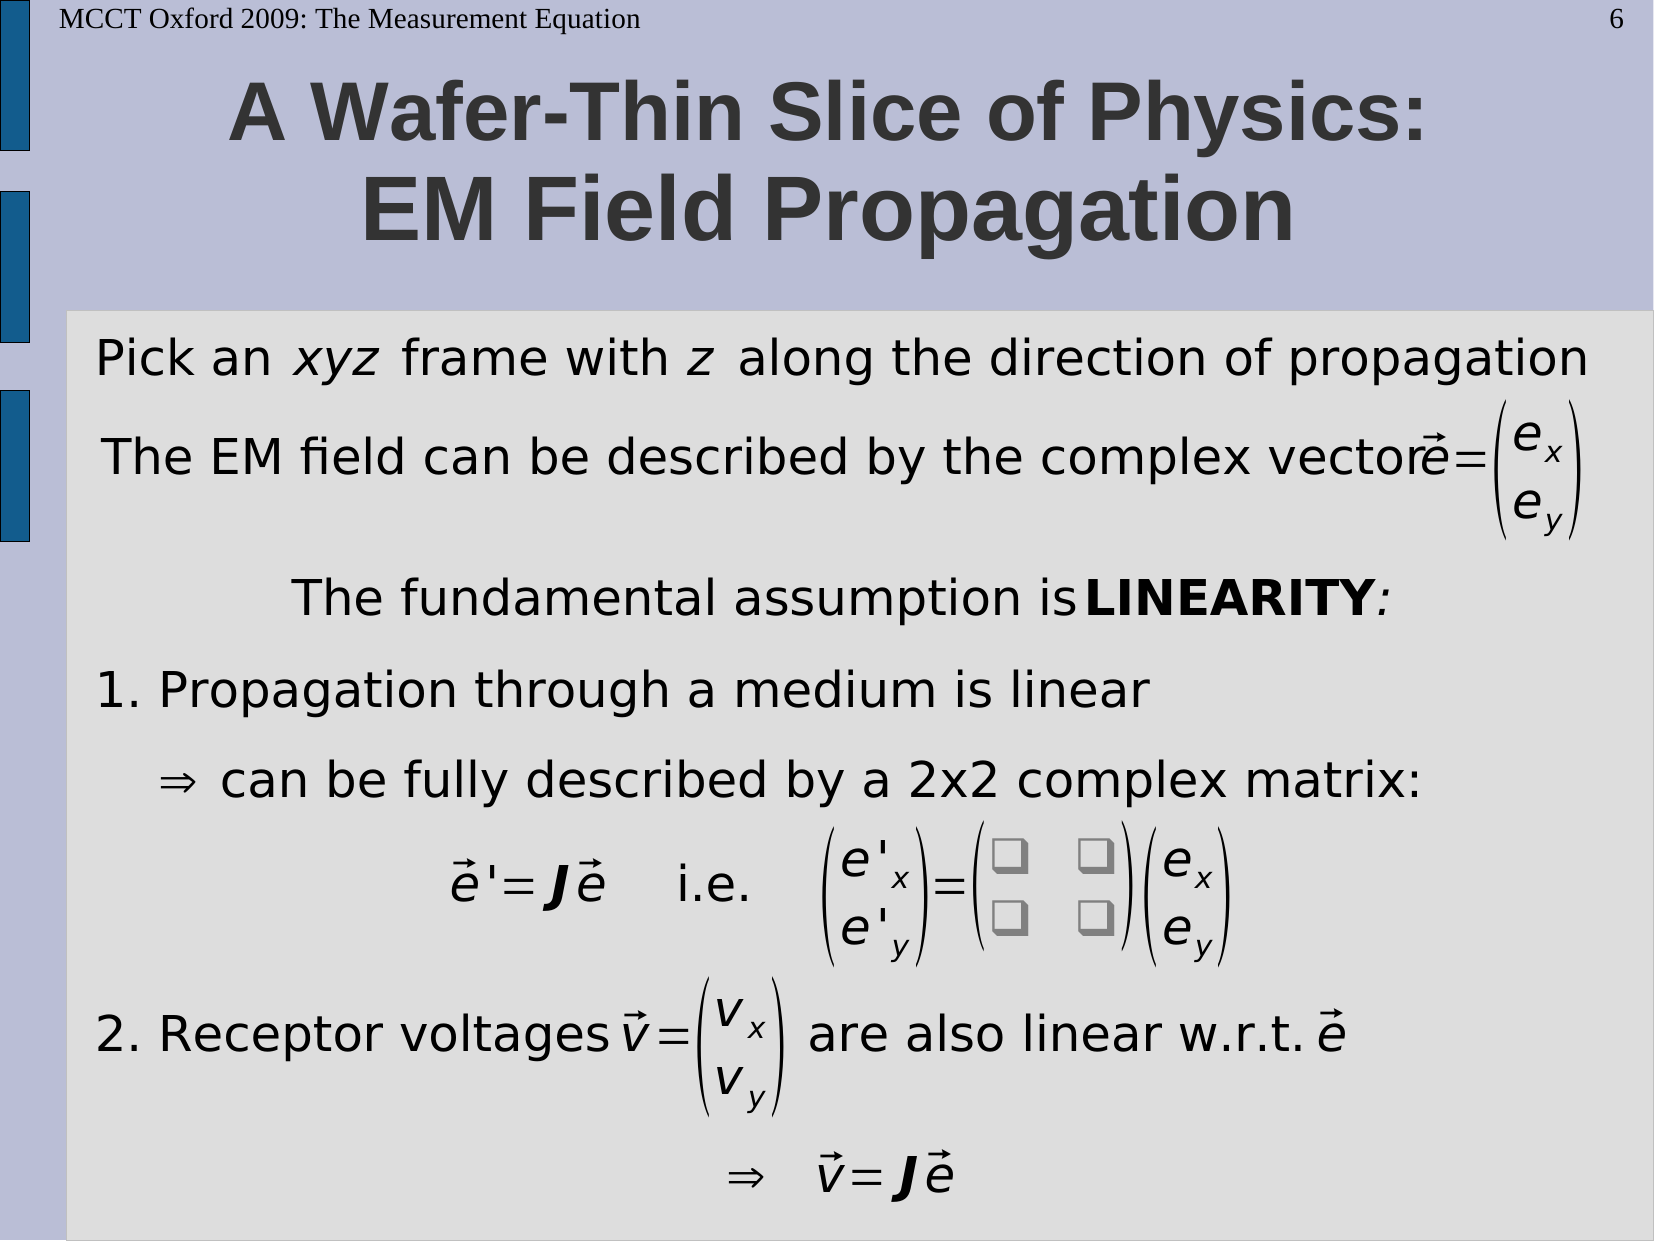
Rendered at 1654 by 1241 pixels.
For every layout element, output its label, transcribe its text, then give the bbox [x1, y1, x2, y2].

title A Wafer-Thin Slice of Physics: EM Field Propagation [123, 59, 1536, 267]
chart [88, 307, 1594, 1211]
